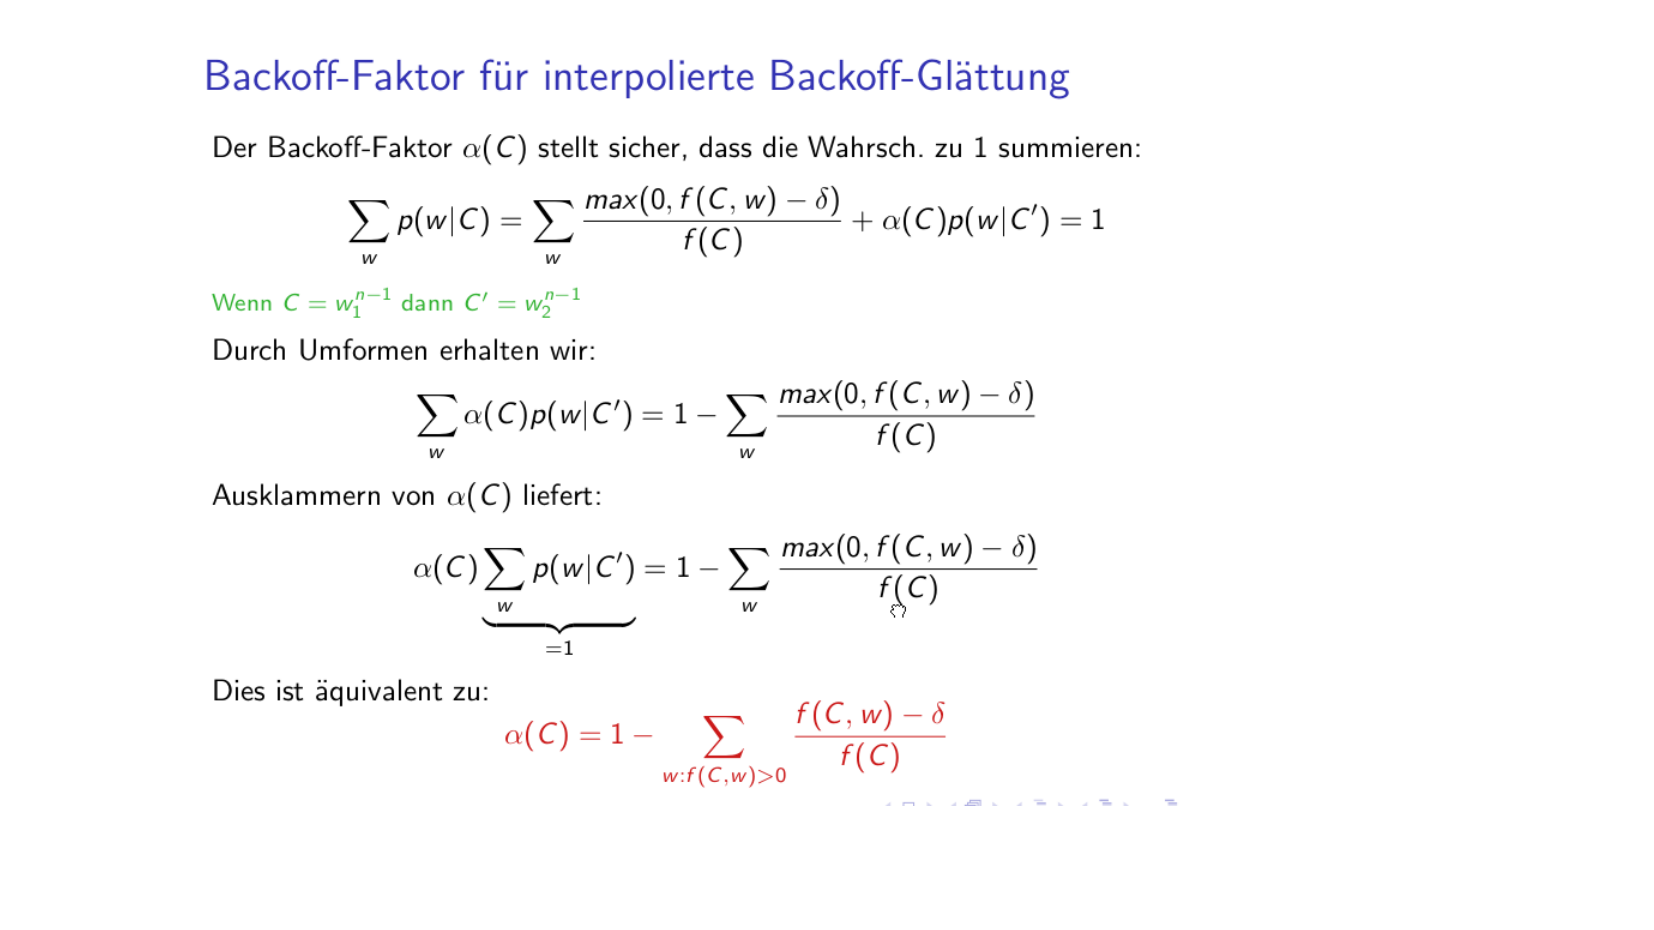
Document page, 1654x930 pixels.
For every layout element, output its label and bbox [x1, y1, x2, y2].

picture [195, 36, 1201, 806]
